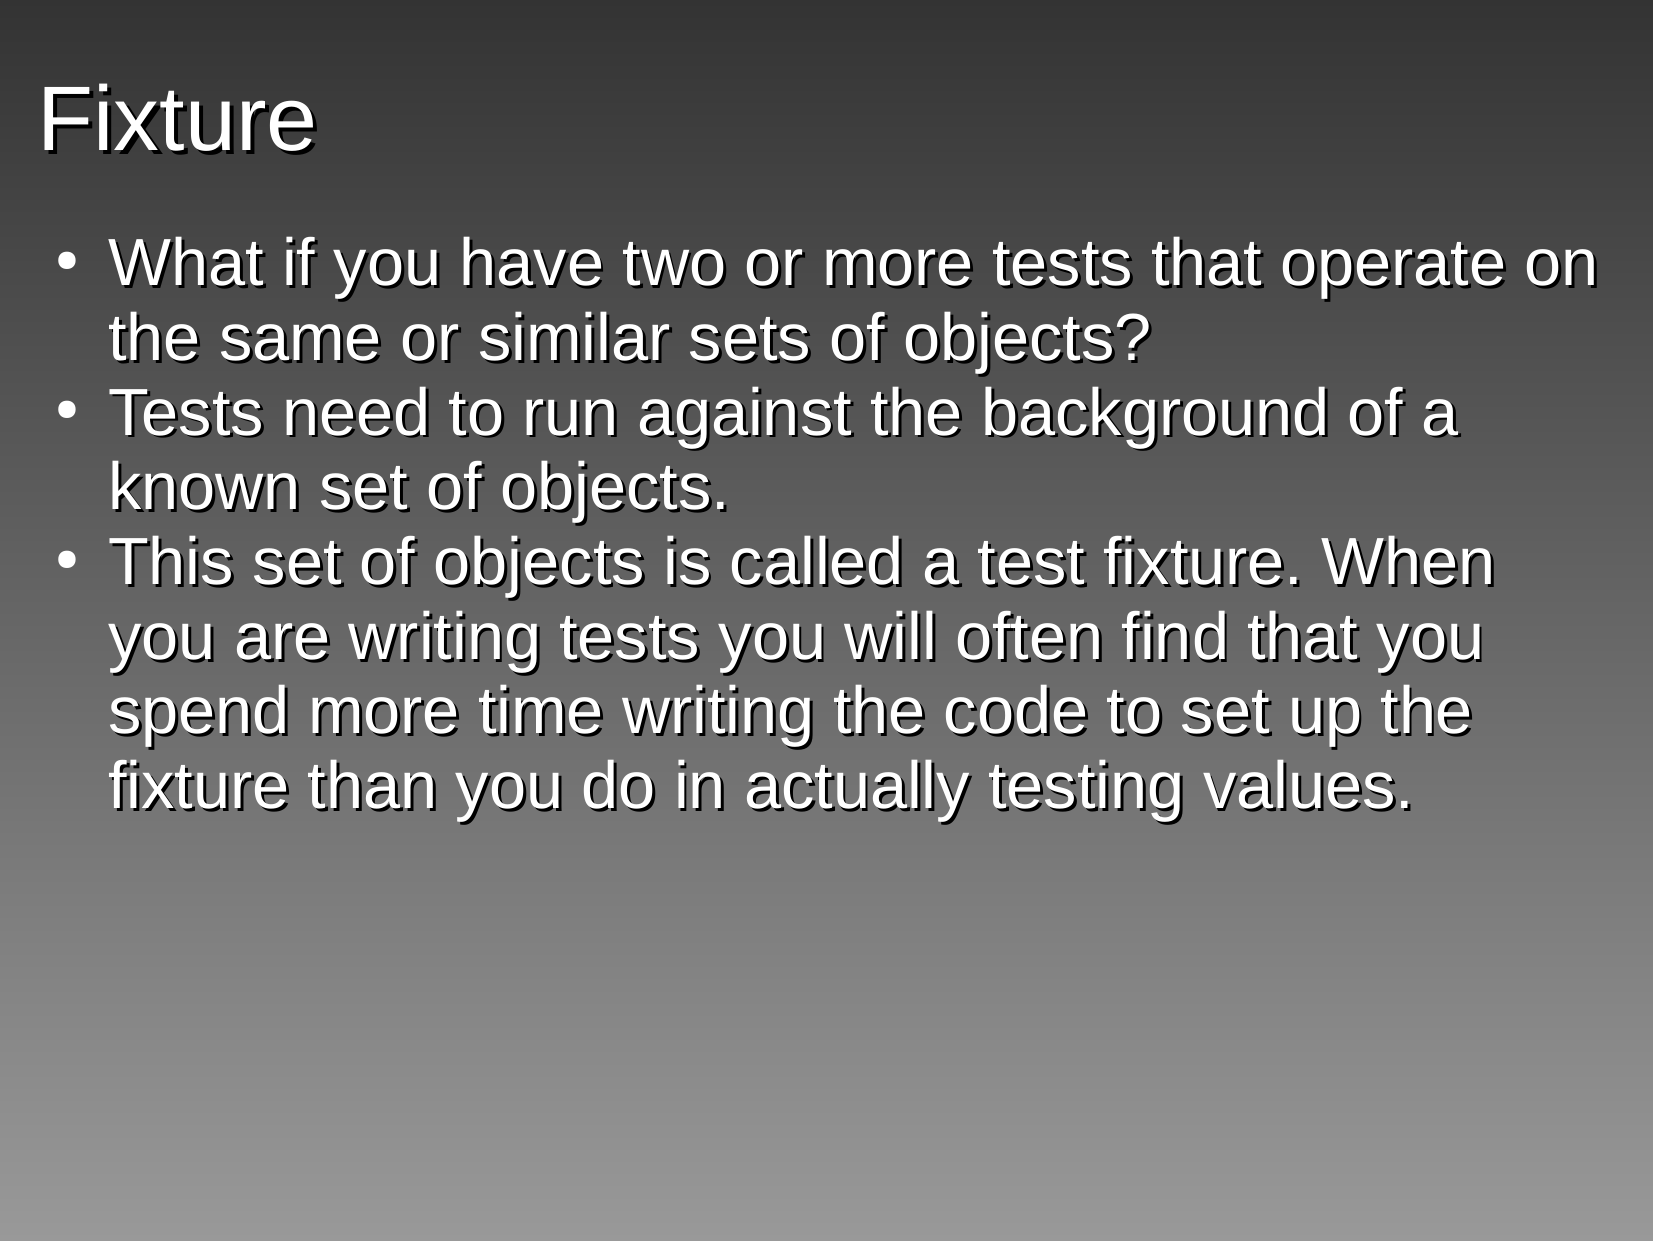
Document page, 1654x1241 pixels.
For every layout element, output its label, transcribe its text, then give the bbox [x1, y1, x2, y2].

list What if you have two or more tests that operate on the same or similar sets of objects? Tests need to run against the background of a known set of objects. This set of objects is called a test fixture. When you are writing tests you will often find that you spend more time writing the code to set up the fixture than you do in actually testing values. [37, 225, 1613, 1126]
title Fixture [37, 56, 1613, 181]
